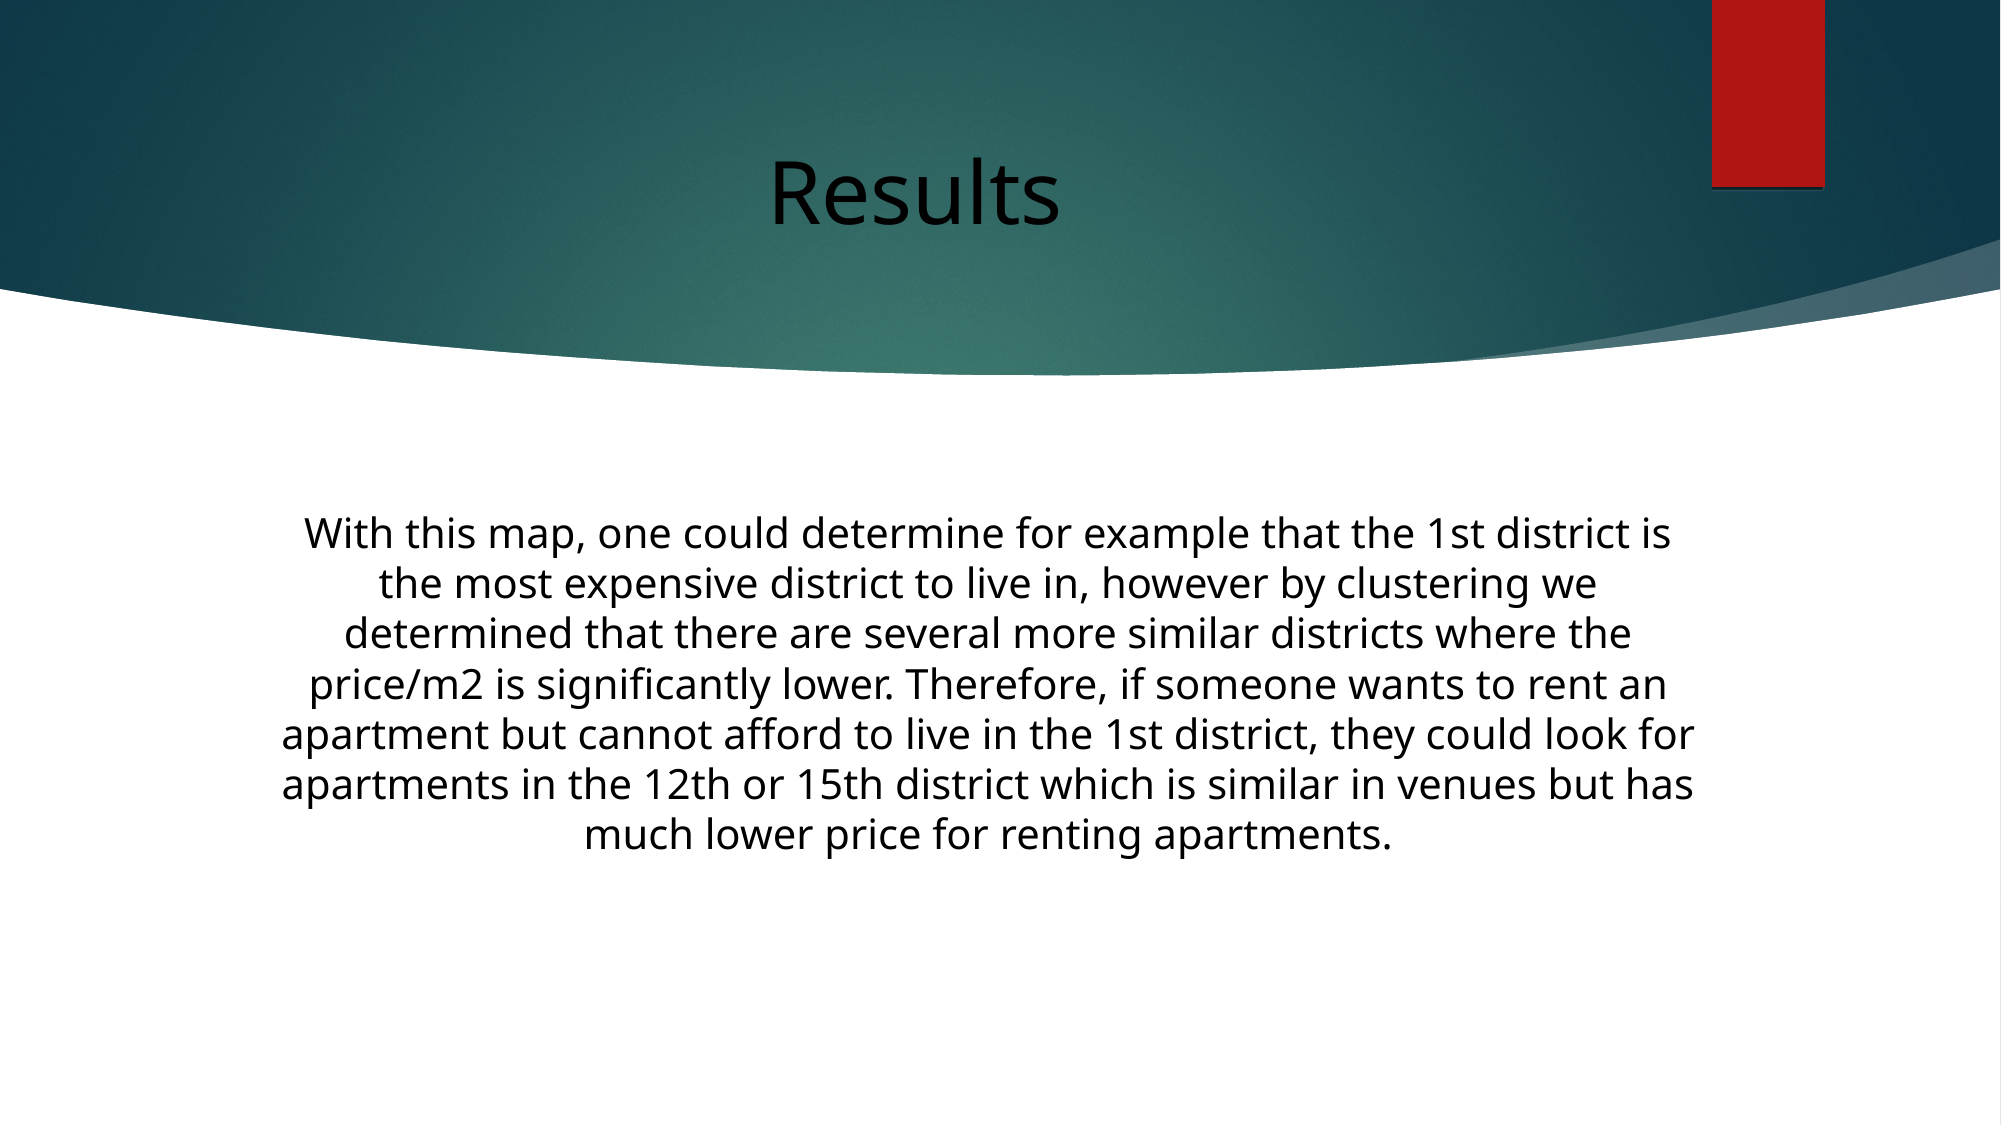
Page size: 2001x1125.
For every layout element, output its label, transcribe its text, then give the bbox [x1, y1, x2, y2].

title Results [181, 74, 1649, 305]
list With this map, one could determine for example that the 1st district is the most expensive district to live in, however by clustering we determined that there are several more similar districts where the price/m2 is significantly lower. Therefore, if someone wants to rent an apartment but cannot afford to live in the 1st district, they could look for apartments in the 12th or 15th district which is similar in venues but has much lower price for renting apartments. [266, 428, 1734, 1001]
text_box [0, 0, 2000, 1125]
